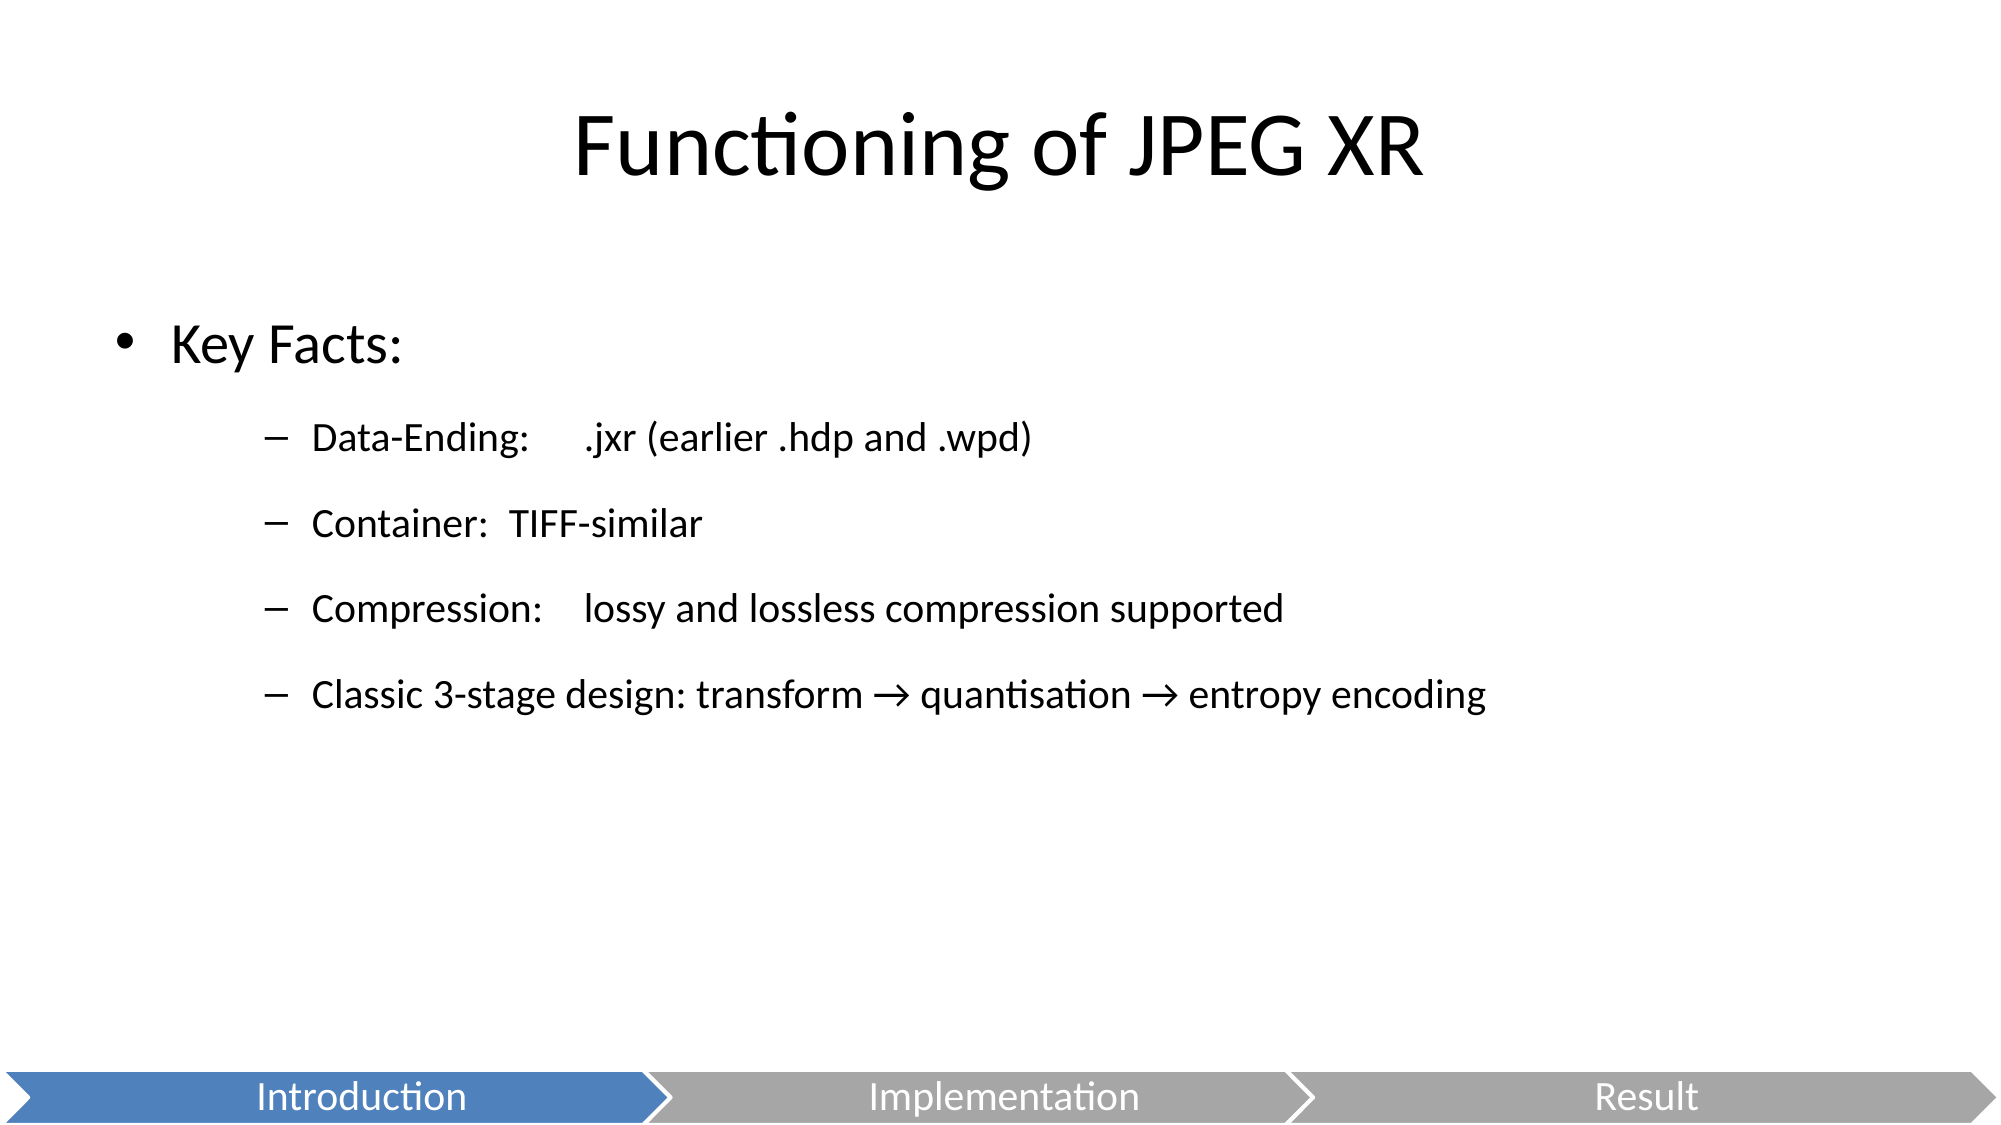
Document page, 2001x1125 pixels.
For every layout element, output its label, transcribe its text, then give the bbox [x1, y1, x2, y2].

list Key Facts: Data-Ending: .jxr (earlier .hdp and .wpd) Container: TIFF-similar Compression: lossy and lossless compression supported Classic 3-stage design: transform → quantisation → entropy encoding [99, 262, 1900, 1005]
text_box Result [1285, 1069, 2000, 1125]
title Functioning of JPEG XR [99, 45, 1900, 233]
text_box Implementation [643, 1069, 1312, 1125]
text_box Introduction [0, 1069, 669, 1125]
